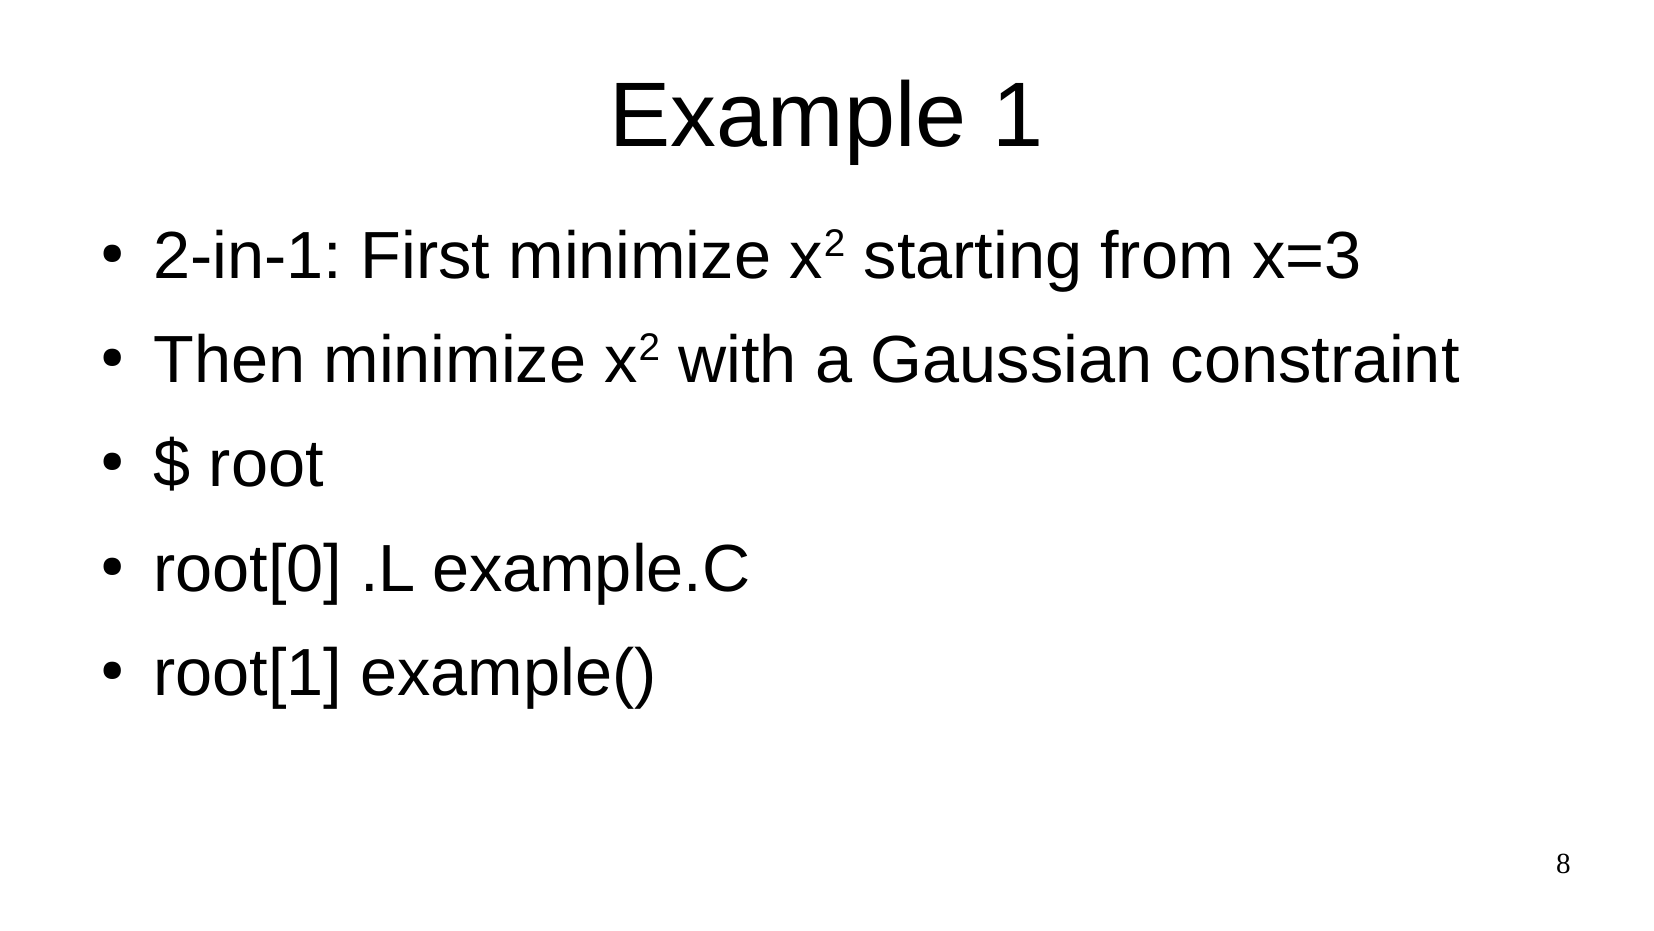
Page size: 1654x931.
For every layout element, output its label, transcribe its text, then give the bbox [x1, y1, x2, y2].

list 2-in-1: First minimize x2 starting from x=3 Then minimize x2 with a Gaussian constraint $ root root[0] .L example.C root[1] example() [82, 217, 1571, 758]
title Example 1 [82, 37, 1571, 193]
